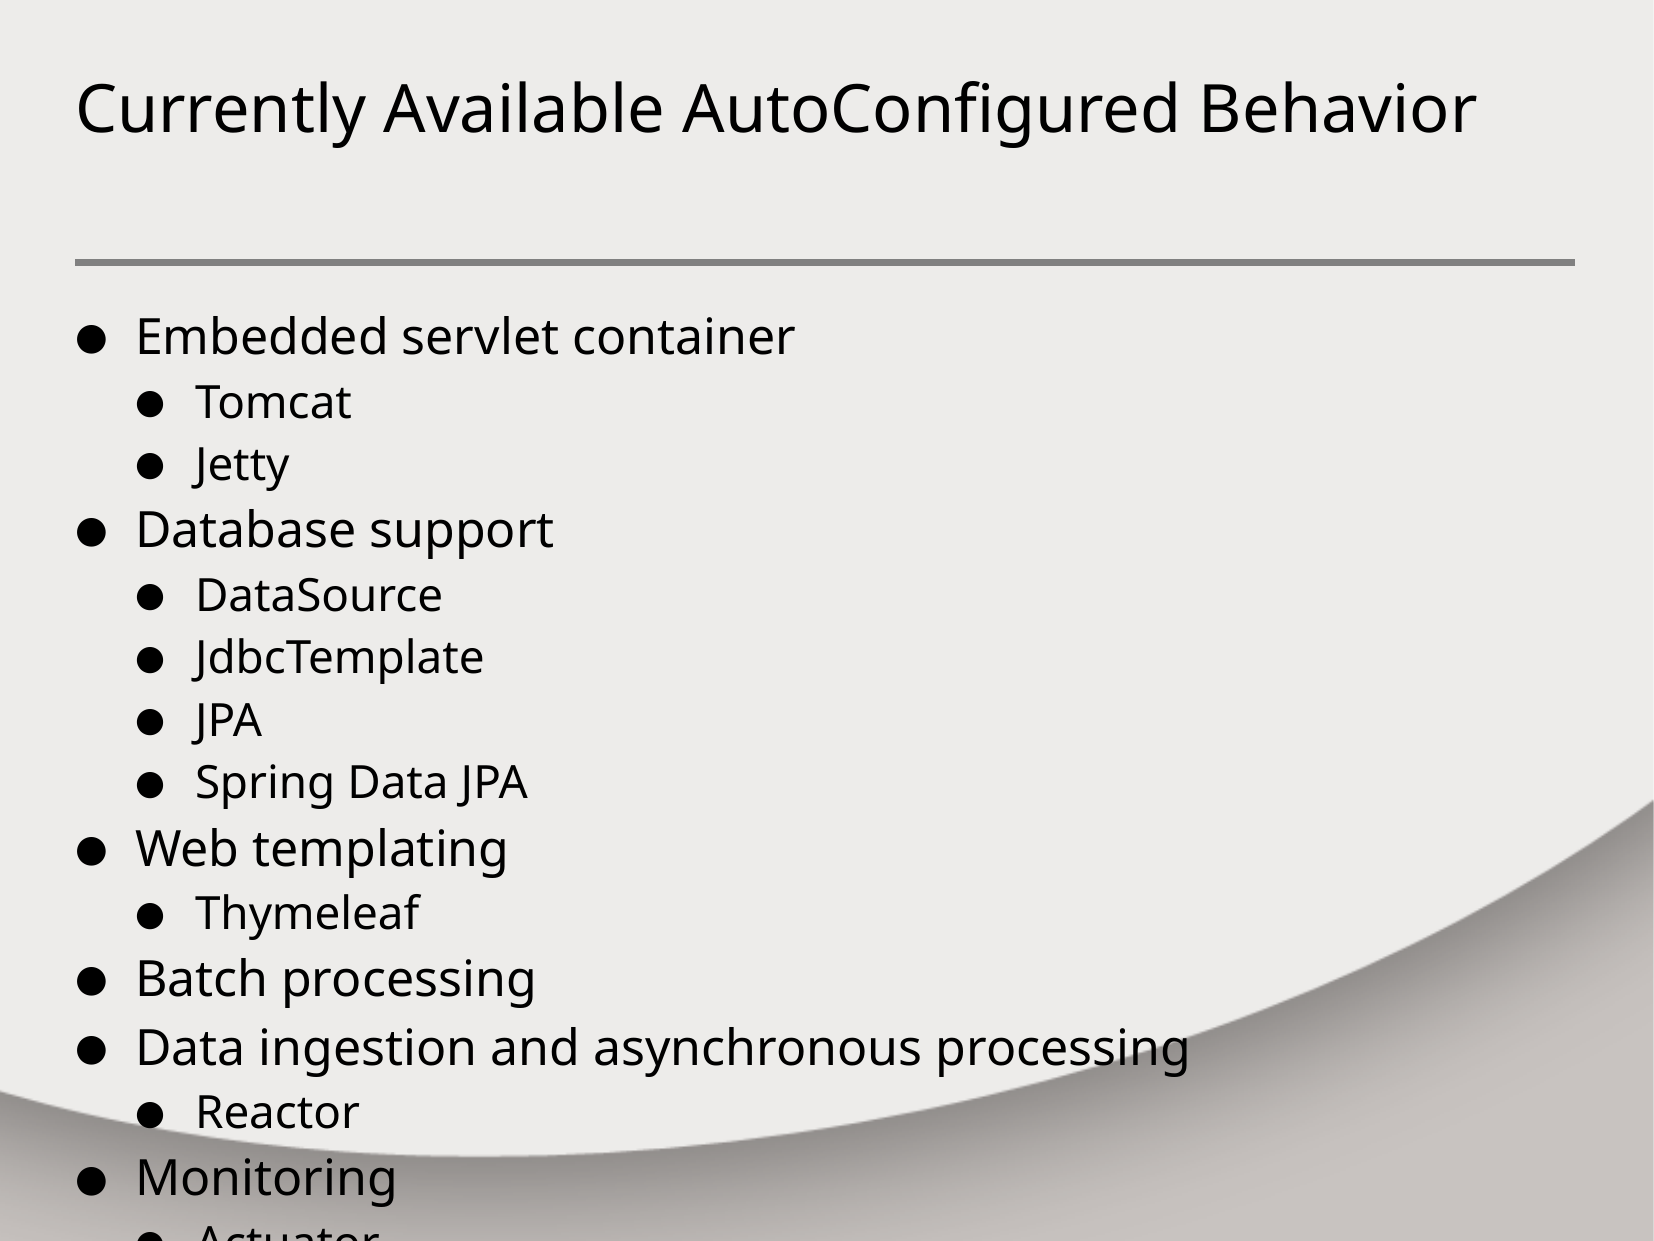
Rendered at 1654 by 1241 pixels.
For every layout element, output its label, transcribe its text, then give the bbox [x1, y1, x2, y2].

picture [341, 1237, 353, 1241]
picture [206, 1231, 213, 1241]
picture [0, 0, 1654, 1241]
list Embedded servlet container Tomcat Jetty Database support DataSource JdbcTemplate JPA Spring Data JPA Web templating Thymeleaf Batch processing Data ingestion and asynchronous processing Reactor Monitoring Actuator [75, 300, 1576, 1164]
title Currently Available AutoConfigured Behavior [75, 77, 1576, 228]
